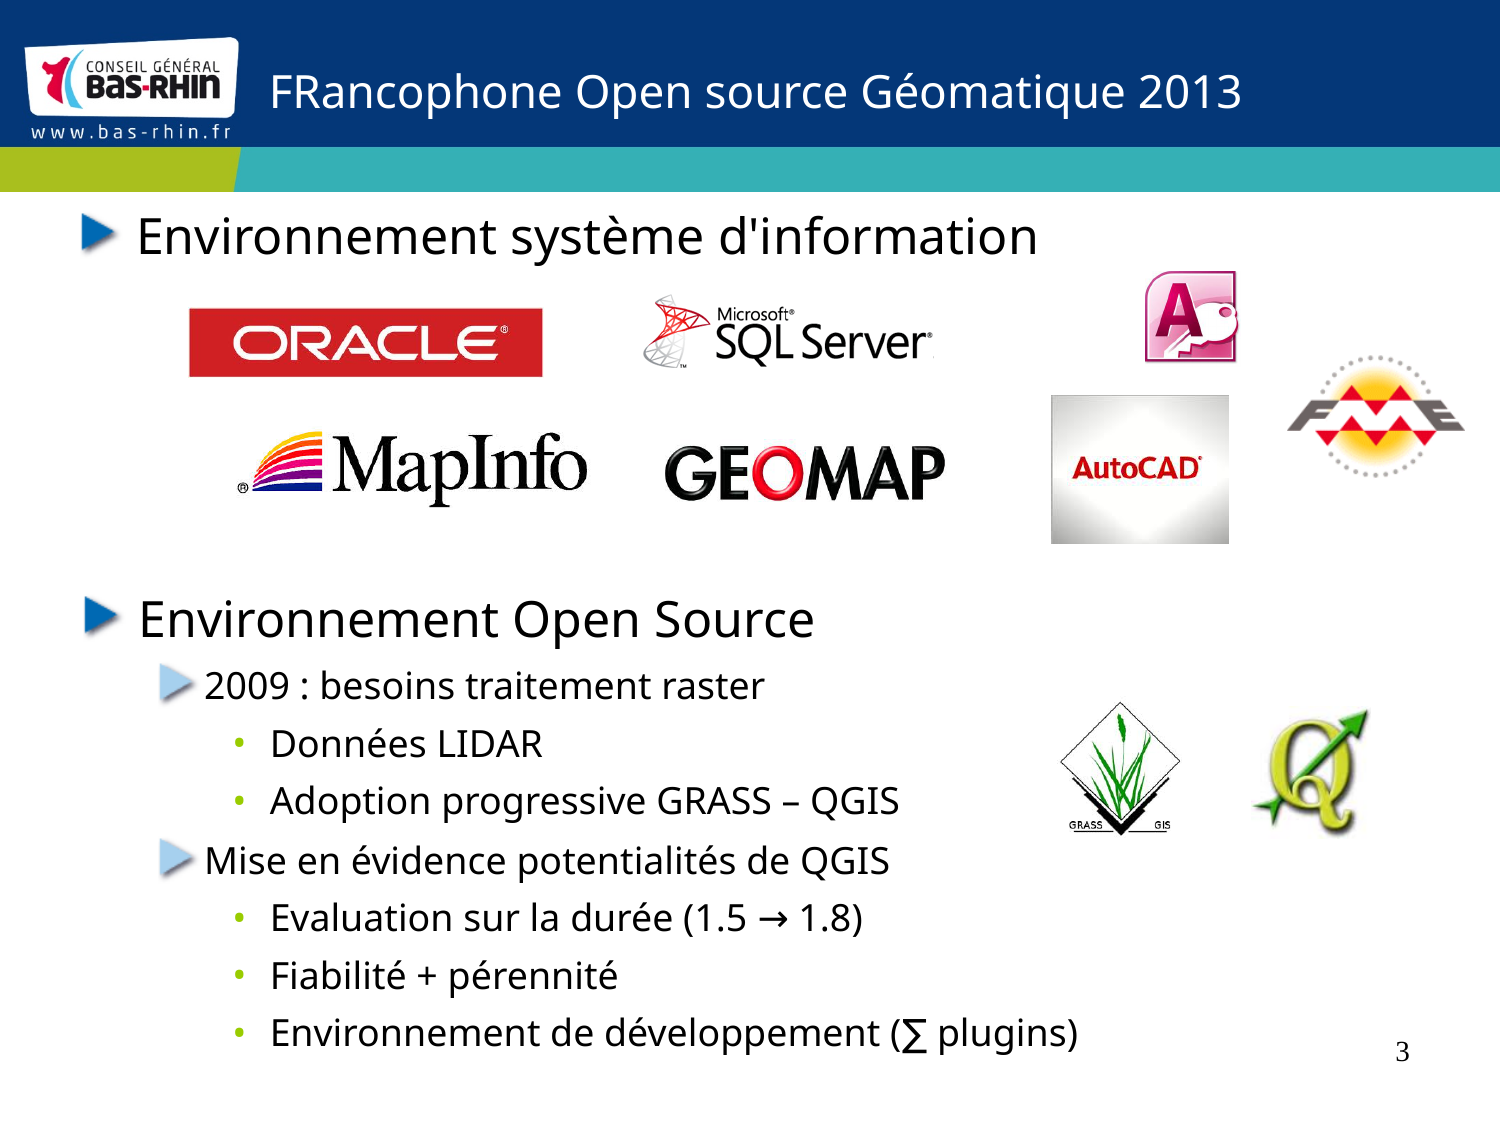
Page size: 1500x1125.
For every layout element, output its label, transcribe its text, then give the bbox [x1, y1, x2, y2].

picture [1057, 696, 1182, 838]
picture [649, 439, 957, 510]
picture [1051, 395, 1229, 544]
list Environnement Open Source 2009 : besoins traitement raster Données LIDAR Adoption progressive GRASS – QGIS Mise en évidence potentialités de QGIS Evaluation sur la durée (1.5 → 1.8) Fiabilité + pérennité Environnement de développement (∑ plugins) [67, 580, 1418, 1125]
picture [188, 307, 544, 378]
picture [0, 0, 1500, 192]
list Environnement système d'information [64, 197, 1415, 557]
title FRancophone Open source Géomatique 2013 [253, 30, 1471, 149]
picture [1251, 706, 1371, 839]
picture [1287, 347, 1465, 497]
picture [236, 412, 591, 508]
picture [1145, 271, 1241, 367]
picture [637, 285, 934, 378]
